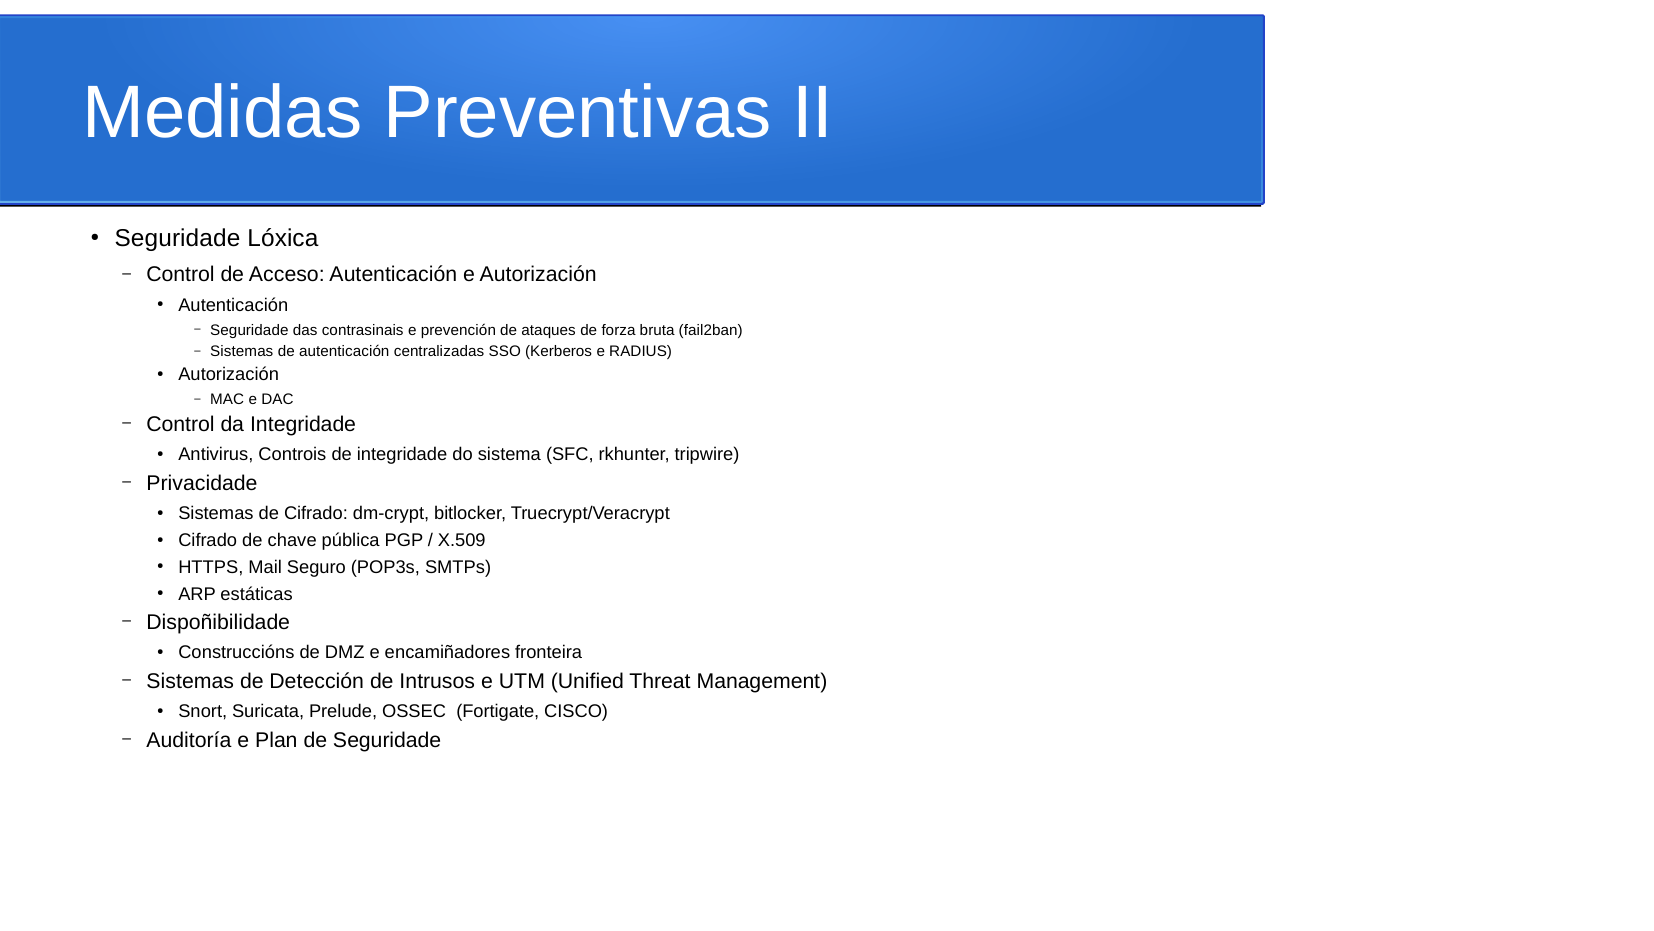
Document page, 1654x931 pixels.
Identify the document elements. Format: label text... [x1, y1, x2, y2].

list Seguridade Lóxica Control de Acceso: Autenticación e Autorización Autenticación Seguridade das contrasinais e prevención de ataques de forza bruta (fail2ban) Sistemas de autenticación centralizadas SSO (Kerberos e RADIUS) Autorización MAC e DAC Control da Integridade Antivirus, Controis de integridade do sistema (SFC, rkhunter, tripwire) Privacidade Sistemas de Cifrado: dm-crypt, bitlocker, Truecrypt/Veracrypt Cifrado de chave pública PGP / X.509 HTTPS, Mail Seguro (POP3s, SMTPs) ARP estáticas Dispoñibilidade Construccións de DMZ e encamiñadores fronteira Sistemas de Detección de Intrusos e UTM (Unified Threat Management) Snort, Suricata, Prelude, OSSEC (Fortigate, CISCO) Auditoría e Plan de Seguridade [82, 224, 1571, 764]
title Medidas Preventivas II [82, 35, 1235, 189]
